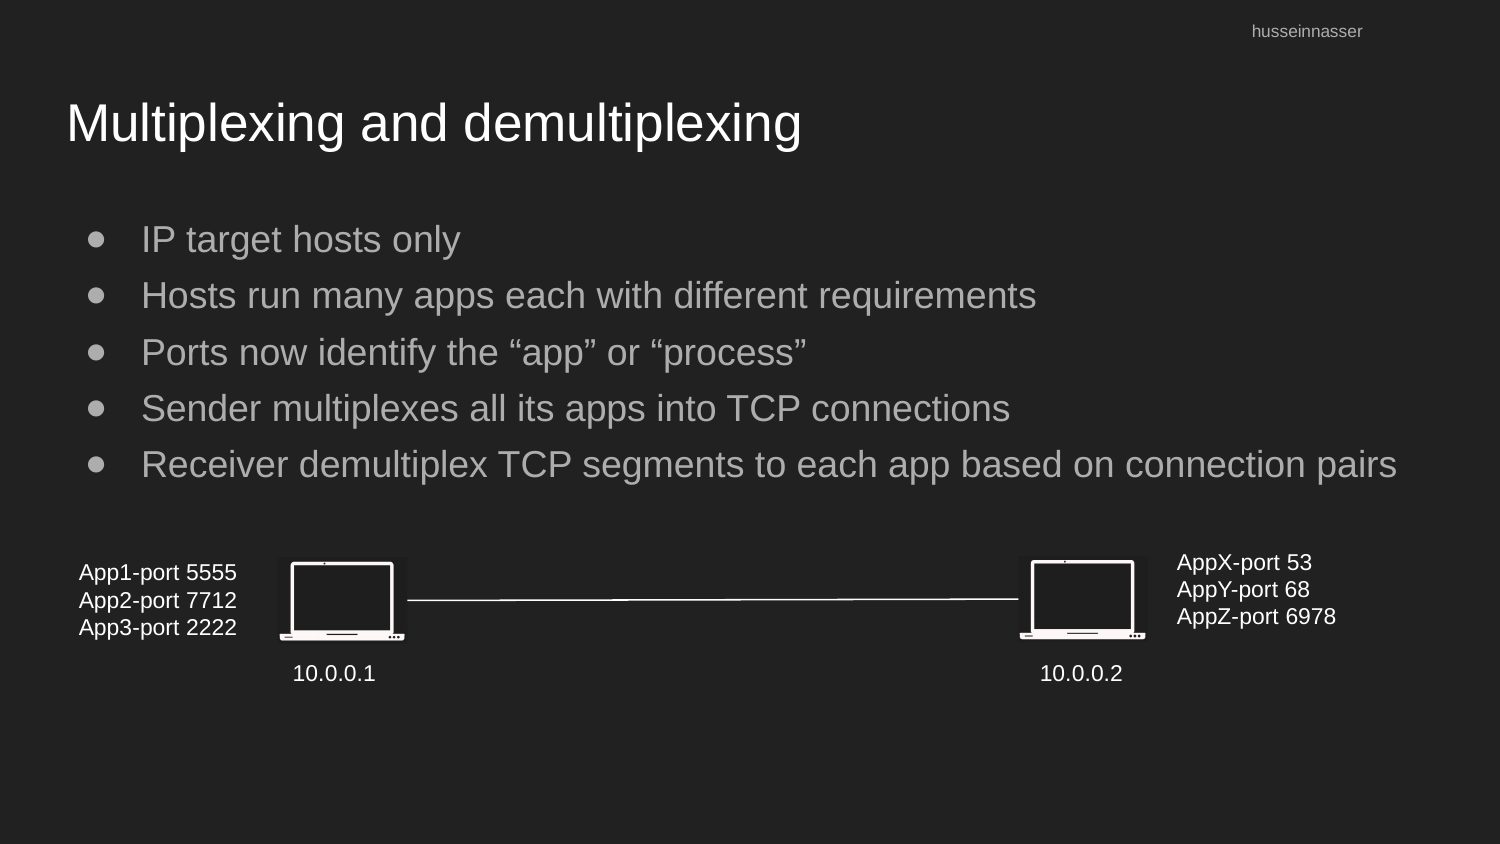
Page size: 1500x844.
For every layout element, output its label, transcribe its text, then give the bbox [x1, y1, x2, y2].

title Multiplexing and demultiplexing [51, 72, 1449, 167]
text_box 10.0.0.2 [1024, 643, 1173, 701]
text_box 10.0.0.1 [277, 643, 426, 701]
picture [277, 557, 408, 643]
subtitle husseinnasser [1236, 11, 1492, 53]
list IP target hosts only Hosts run many apps each with different requirements Ports now identify the “app” or “process” Sender multiplexes all its apps into TCP connections Receiver demultiplex TCP segments to each app based on connection pairs [51, 189, 1449, 750]
text_box App1-port 5555 App2-port 7712 App3-port 2222 [63, 542, 264, 711]
picture [1018, 556, 1149, 642]
text_box AppX-port 53 AppY-port 68 AppZ-port 6978 [1161, 532, 1362, 700]
